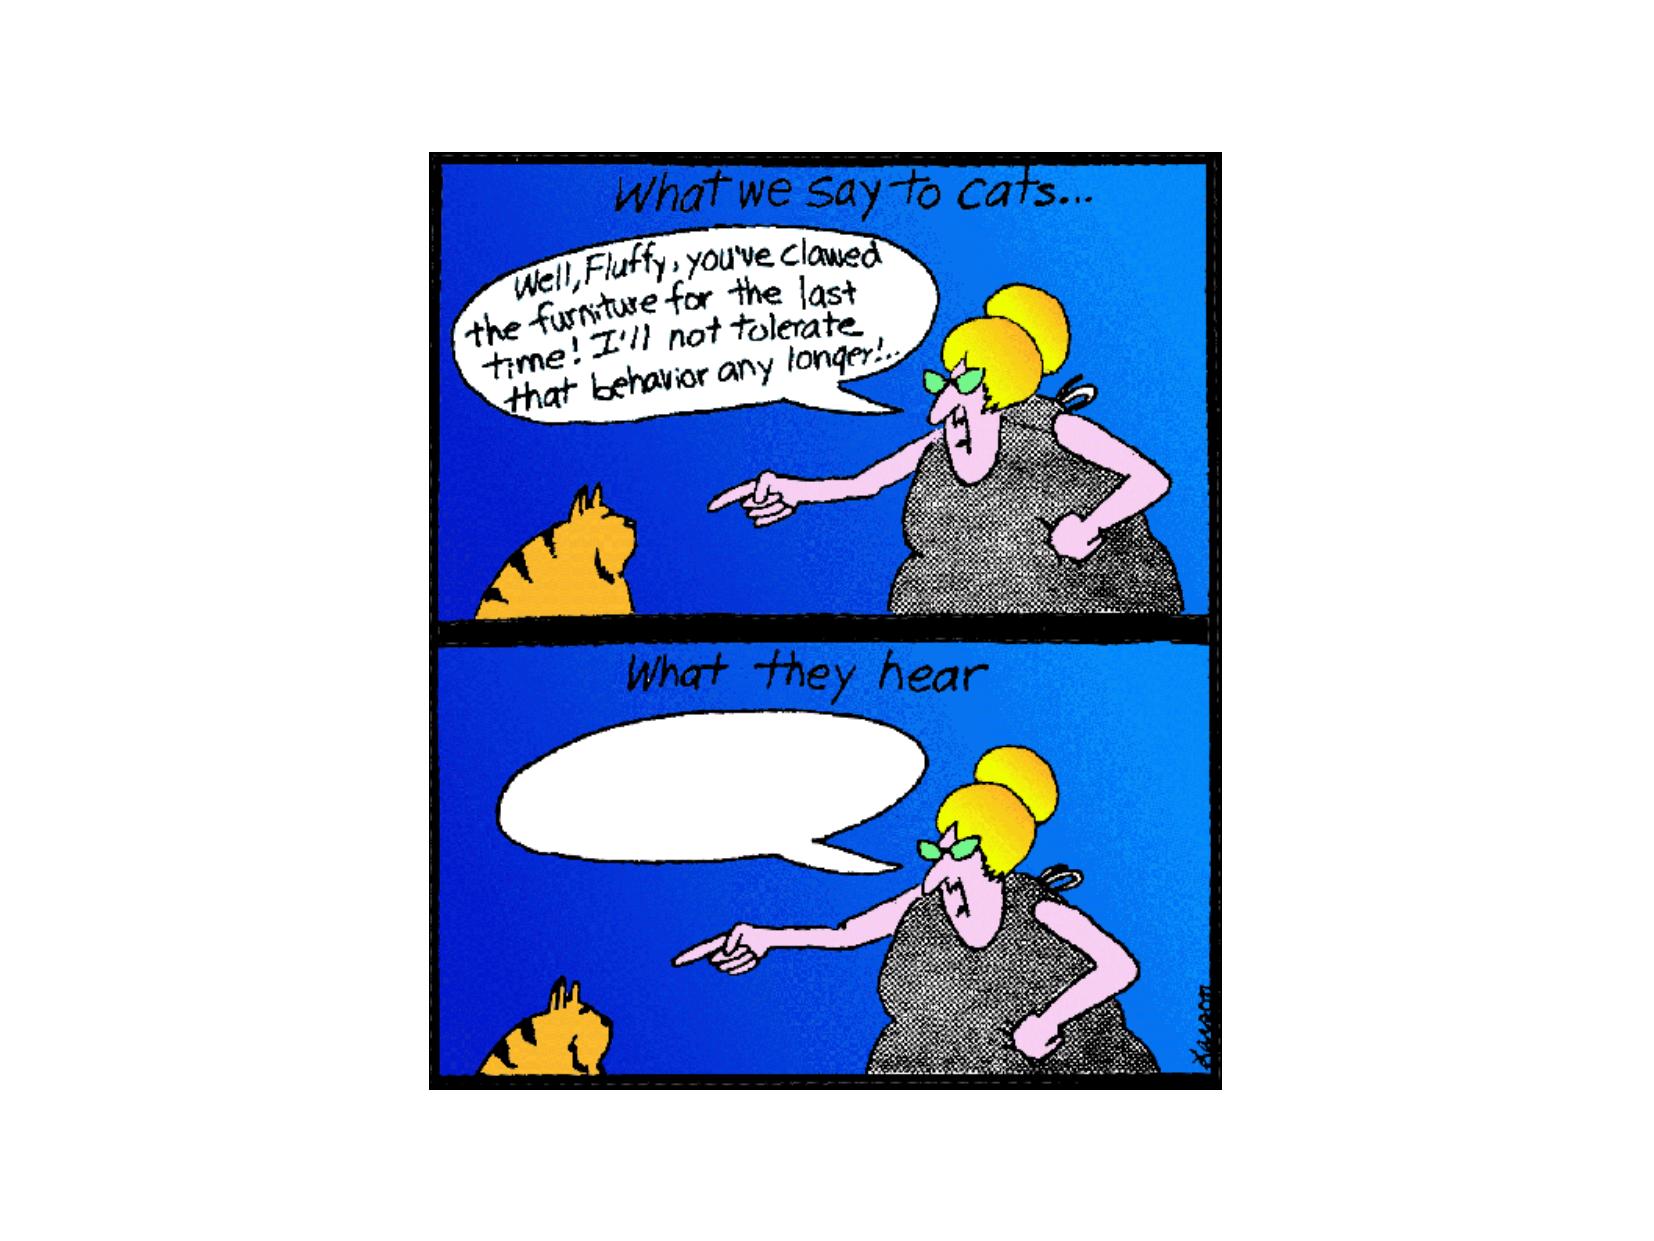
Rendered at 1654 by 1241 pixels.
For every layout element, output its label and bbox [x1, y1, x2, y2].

picture [429, 152, 1222, 1090]
